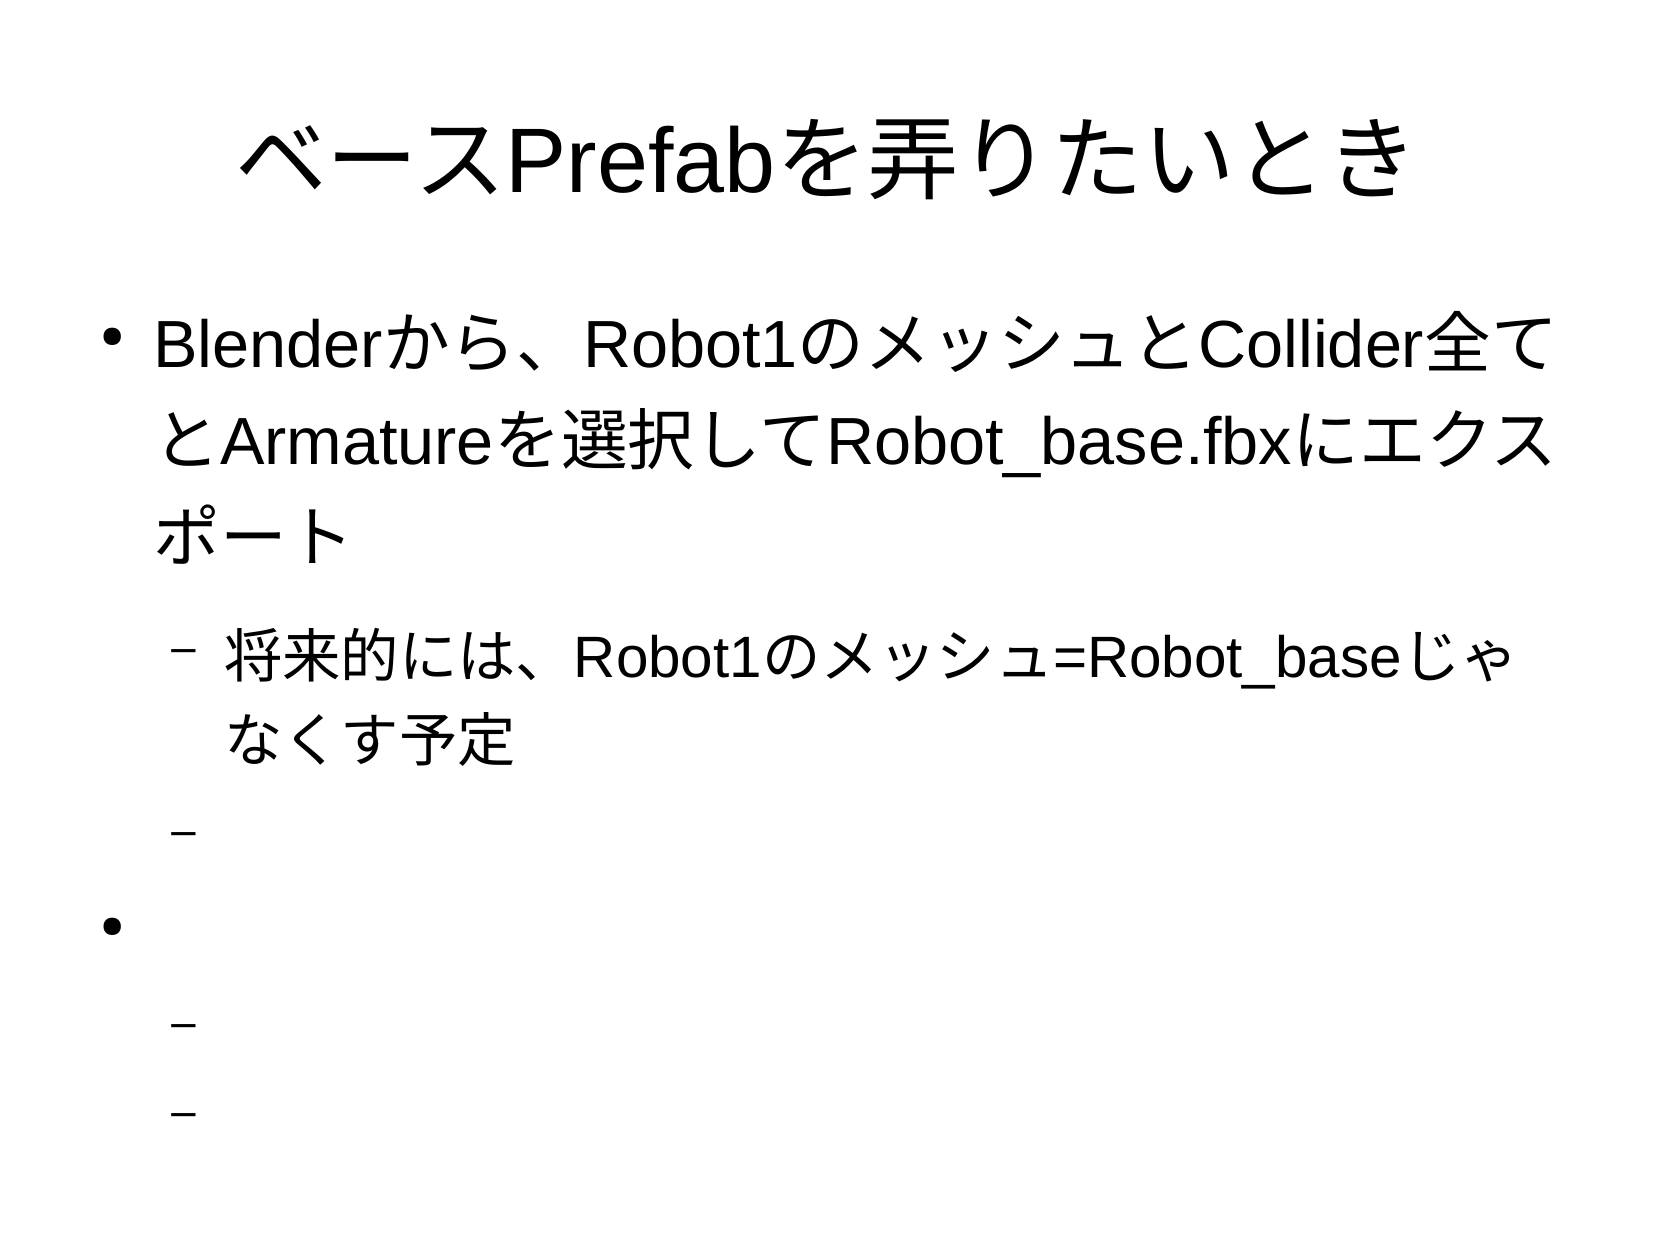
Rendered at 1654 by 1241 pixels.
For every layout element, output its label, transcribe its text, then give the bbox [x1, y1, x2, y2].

list Blenderから、Robot1のメッシュとCollider全てとArmatureを選択してRobot_base.fbxにエクスポート 将来的には、Robot1のメッシュ=Robot_baseじゃなくす予定 [82, 290, 1571, 1010]
title ベースPrefabを弄りたいとき [82, 49, 1571, 257]
